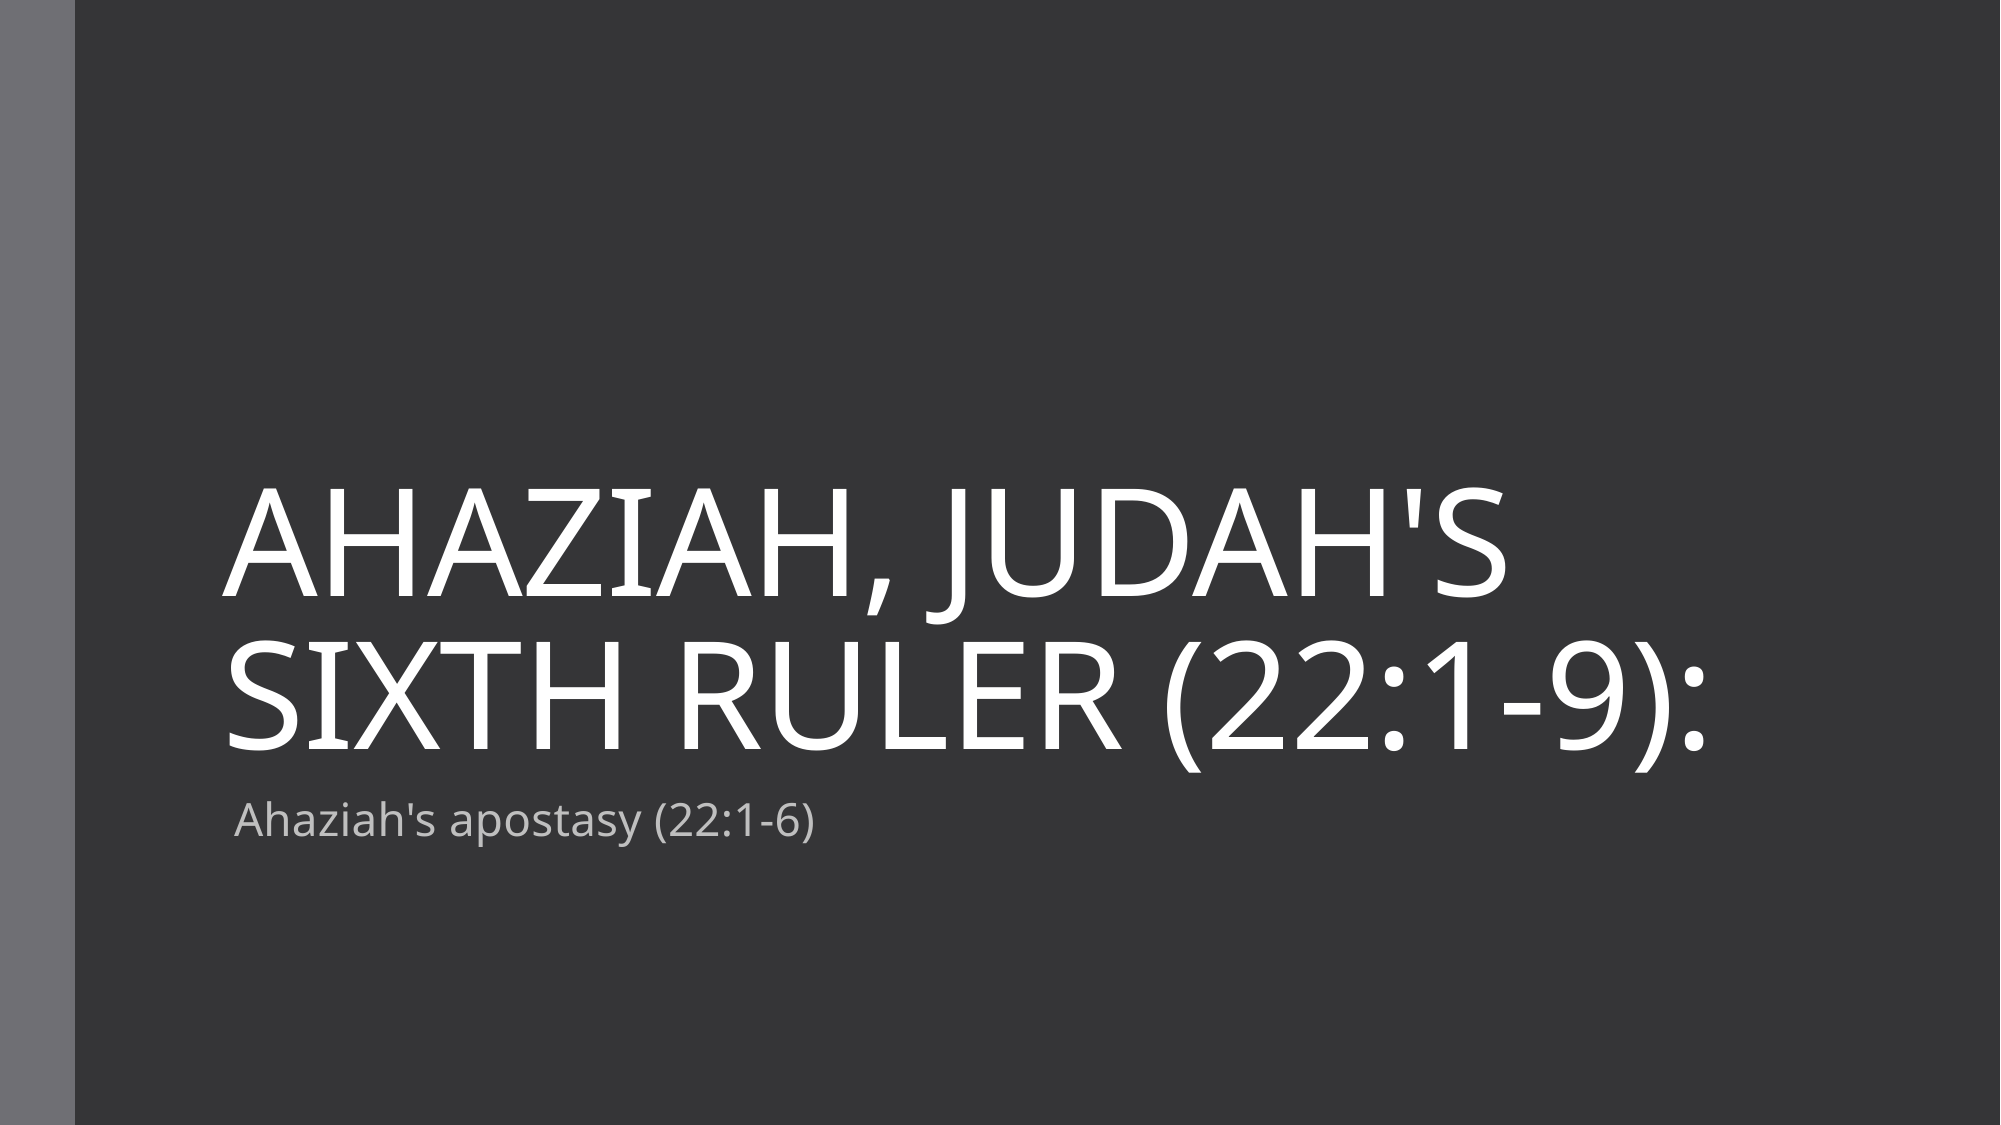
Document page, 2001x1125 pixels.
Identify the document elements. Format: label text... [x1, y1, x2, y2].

title AHAZIAH, JUDAH'S SIXTH RULER (22:1-9): [206, 124, 1752, 787]
subtitle Ahaziah's apostasy (22:1-6) [206, 787, 1752, 1066]
